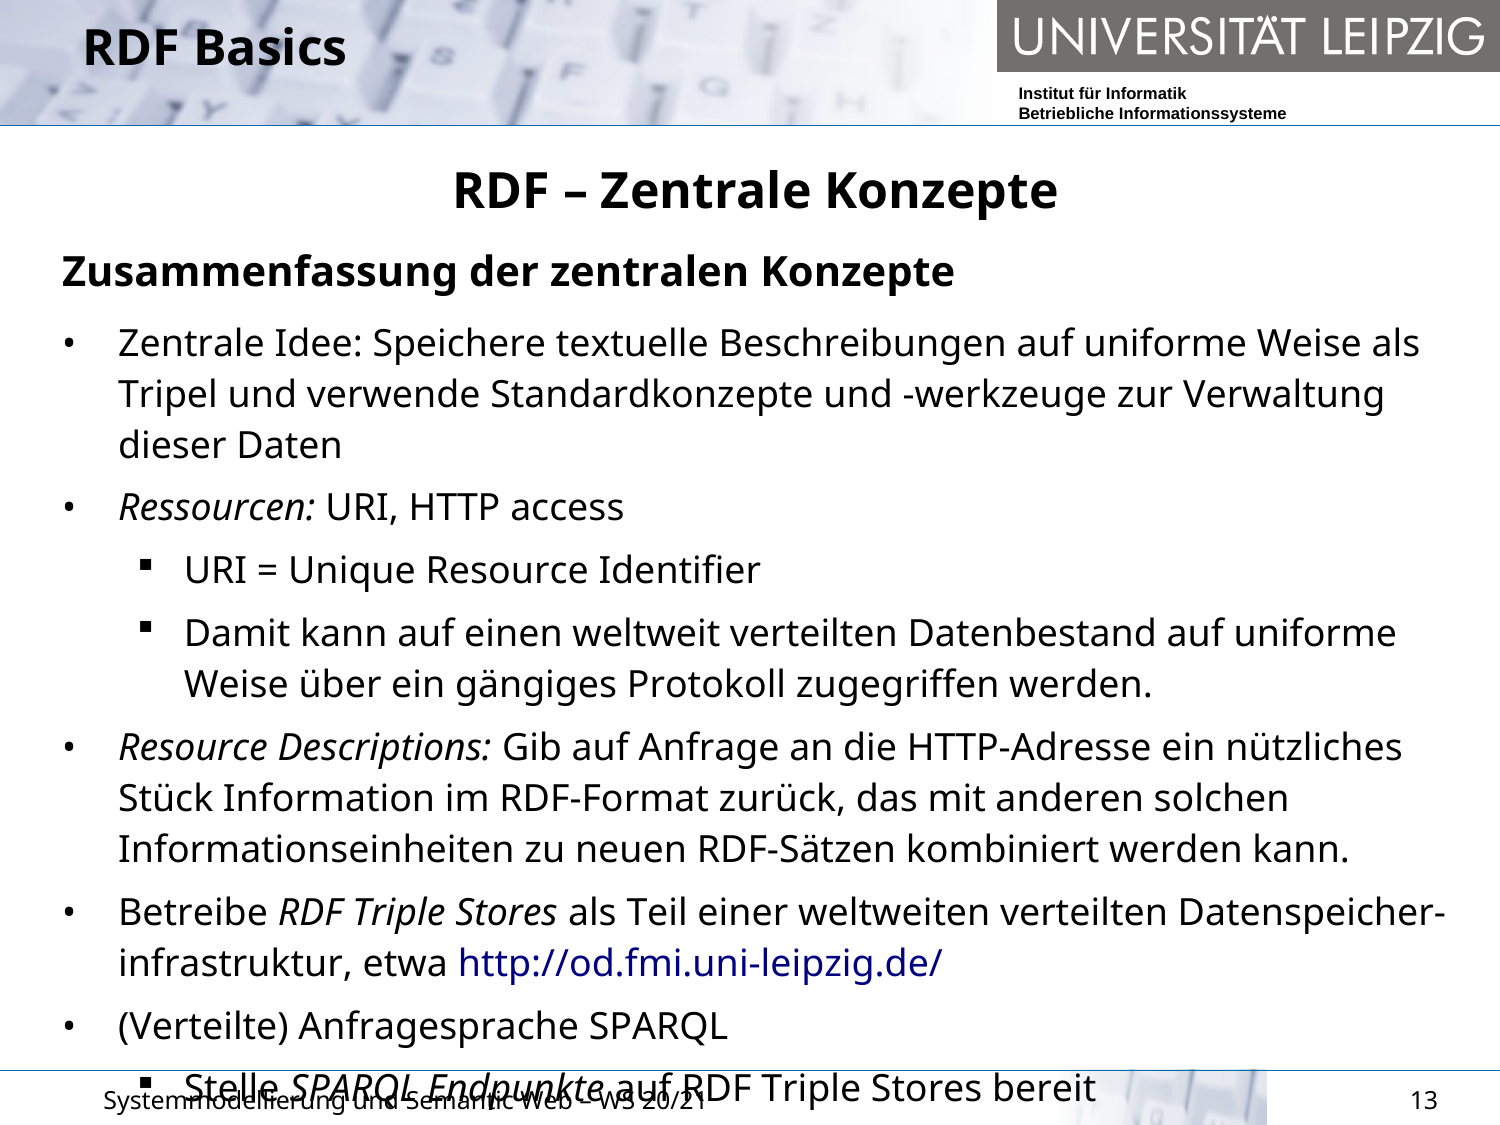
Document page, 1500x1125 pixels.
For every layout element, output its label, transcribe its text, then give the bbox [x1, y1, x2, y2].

picture [1057, 1083, 1067, 1089]
list RDF – Zentrale Konzepte Zusammenfassung der zentralen Konzepte Zentrale Idee: Speichere textuelle Beschreibungen auf uniforme Weise als Tripel und verwende Standardkonzepte und -werkzeuge zur Verwaltung dieser Daten Ressourcen: URI, HTTP access URI = Unique Resource Identifier Damit kann auf einen weltweit verteilten Datenbestand auf uniforme Weise über ein gängiges Protokoll zugegriffen werden. Resource Descriptions: Gib auf Anfrage an die HTTP-Adresse ein nützliches Stück Information im RDF-Format zurück, das mit anderen solchen Informationseinheiten zu neuen RDF-Sätzen kombiniert werden kann. Betreibe RDF Triple Stores als Teil einer weltweiten verteilten Datenspeicher-infrastruktur, etwa http://od.fmi.uni-leipzig.de/ (Verteilte) Anfragesprache SPARQL Stelle SPARQL Endpunkte auf RDF Triple Stores bereit [47, 147, 1465, 1075]
picture [0, 0, 1500, 125]
picture [1057, 1075, 1267, 1125]
text_box RDF Basics [68, 7, 363, 84]
